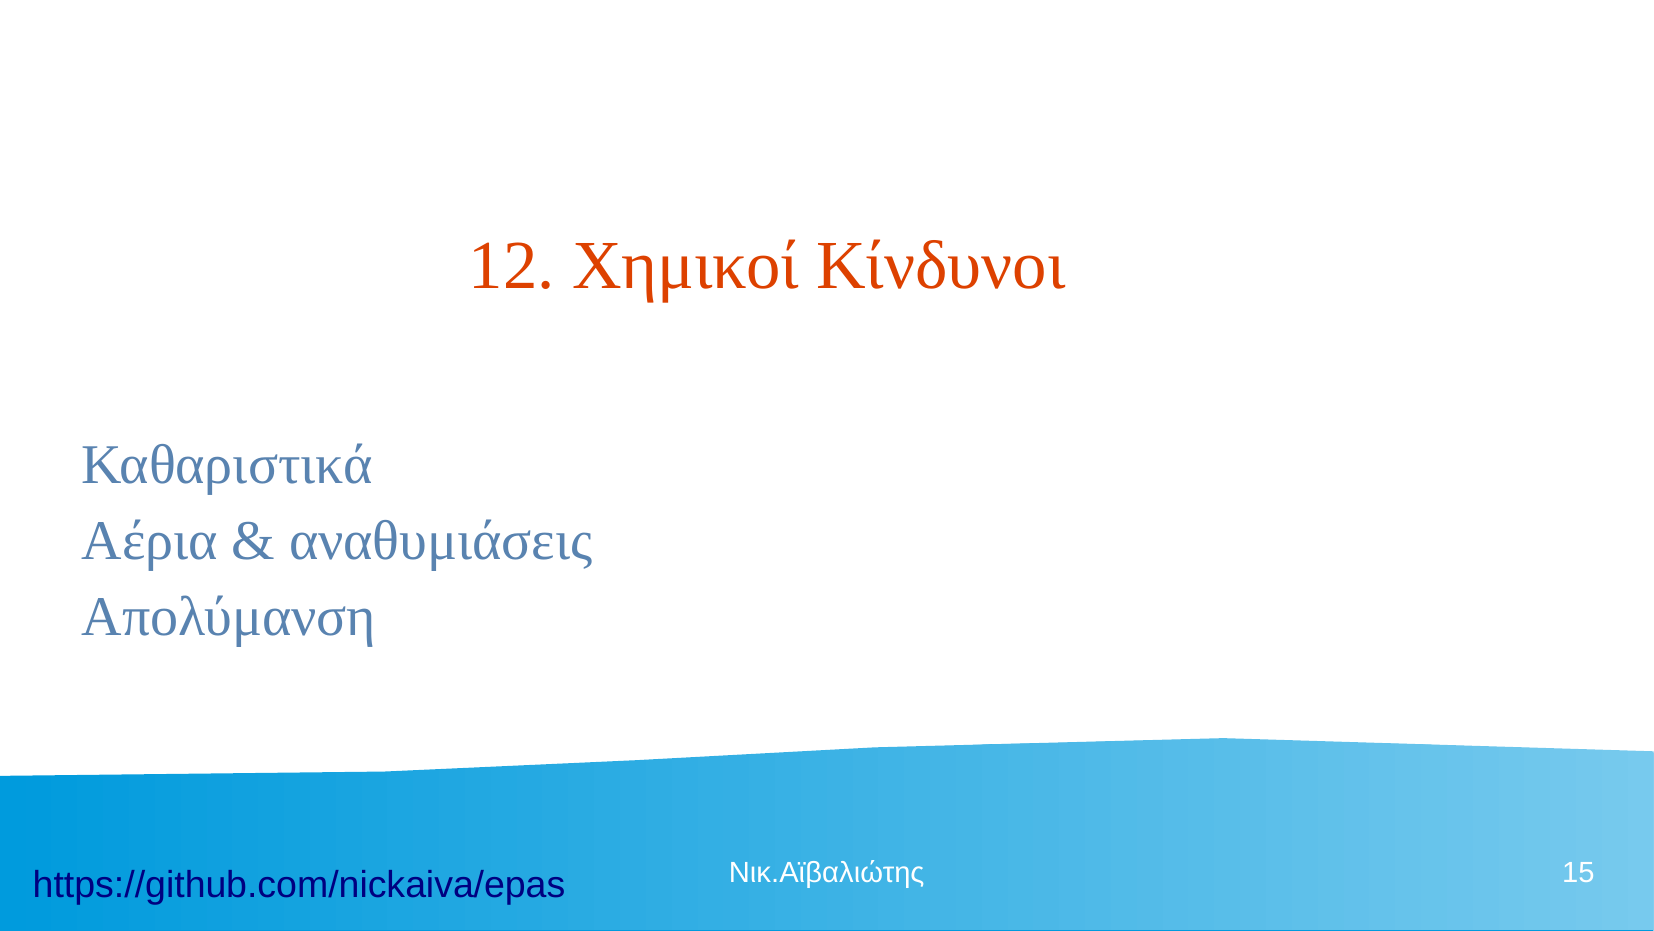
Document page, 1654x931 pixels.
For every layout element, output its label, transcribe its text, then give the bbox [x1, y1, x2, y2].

list Καθαριστικά Αέρια & αναθυμιάσεις Απολύμανση [59, 383, 1595, 650]
title 12. Χημικοί Κίνδυνοι [29, 177, 1506, 355]
